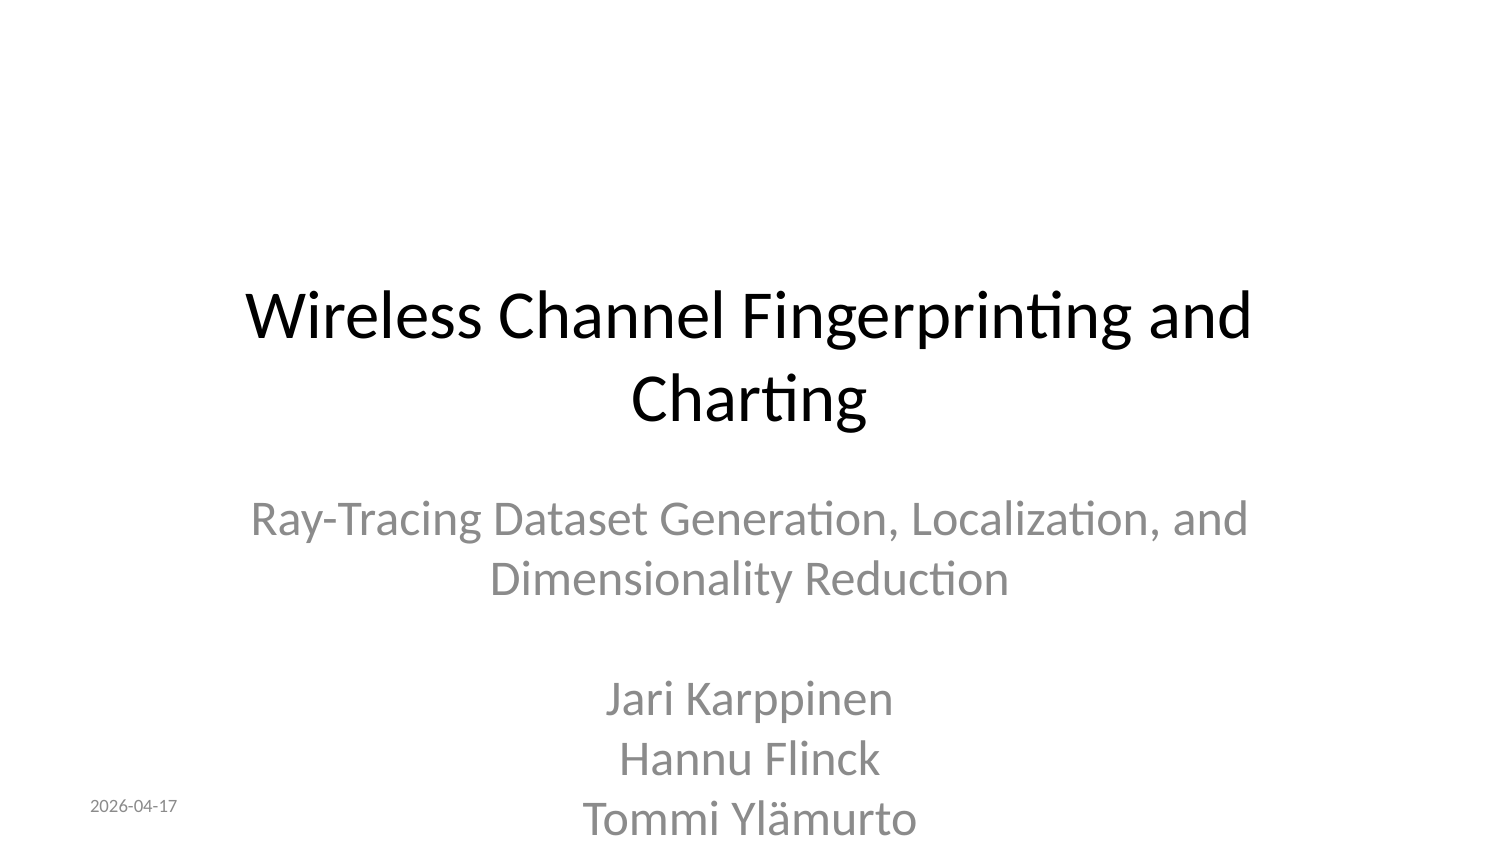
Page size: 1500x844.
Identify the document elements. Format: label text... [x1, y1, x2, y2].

slide_number 2026-04-17 [75, 782, 425, 827]
title Wireless Channel Fingerprinting and Charting [112, 262, 1388, 443]
subtitle Ray-Tracing Dataset Generation, Localization, and Dimensionality Reduction Jari Karppinen Hannu Flinck Tommi Ylämurto [225, 478, 1275, 694]
